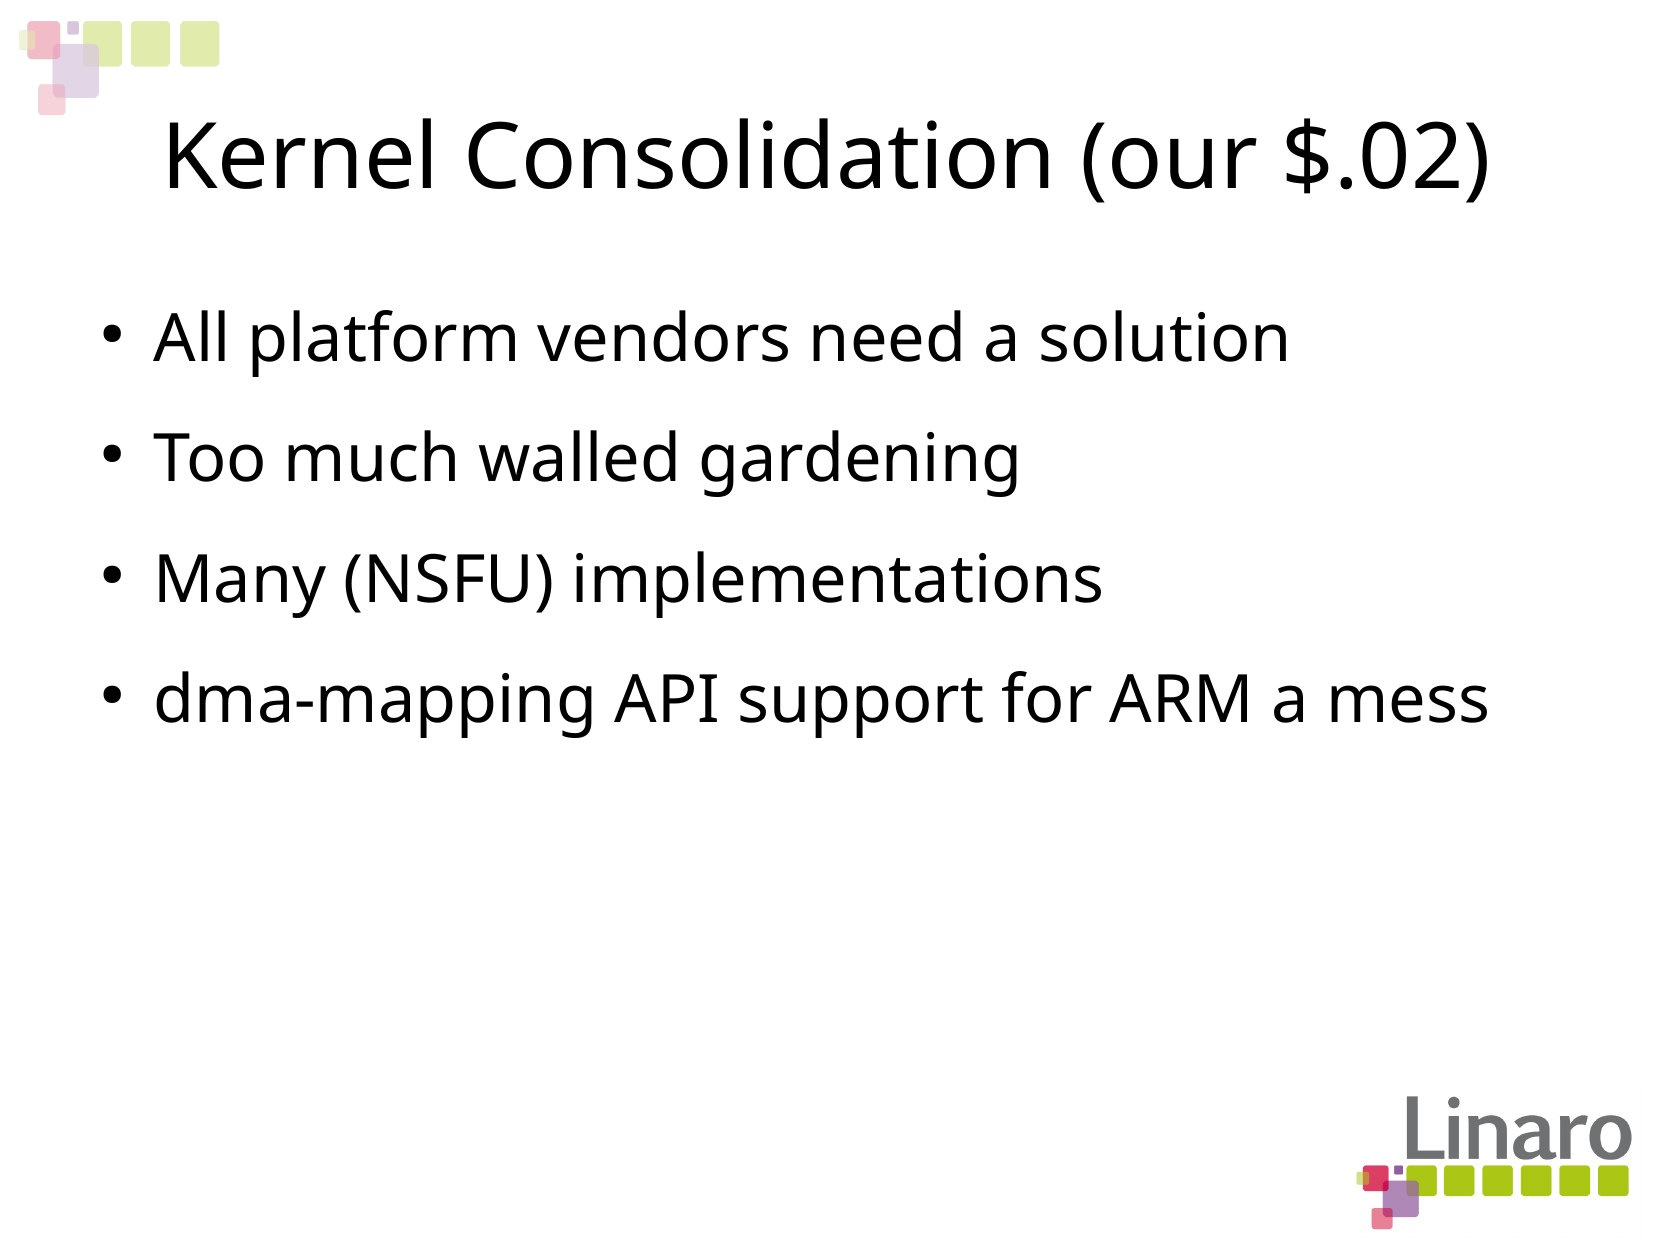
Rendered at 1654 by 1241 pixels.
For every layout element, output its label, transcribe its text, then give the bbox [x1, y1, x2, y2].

list All platform vendors need a solution Too much walled gardening Many (NSFU) implementations dma-mapping API support for ARM a mess [82, 290, 1571, 1109]
title Kernel Consolidation (our $.02) [82, 49, 1571, 257]
picture [1343, 1087, 1644, 1238]
